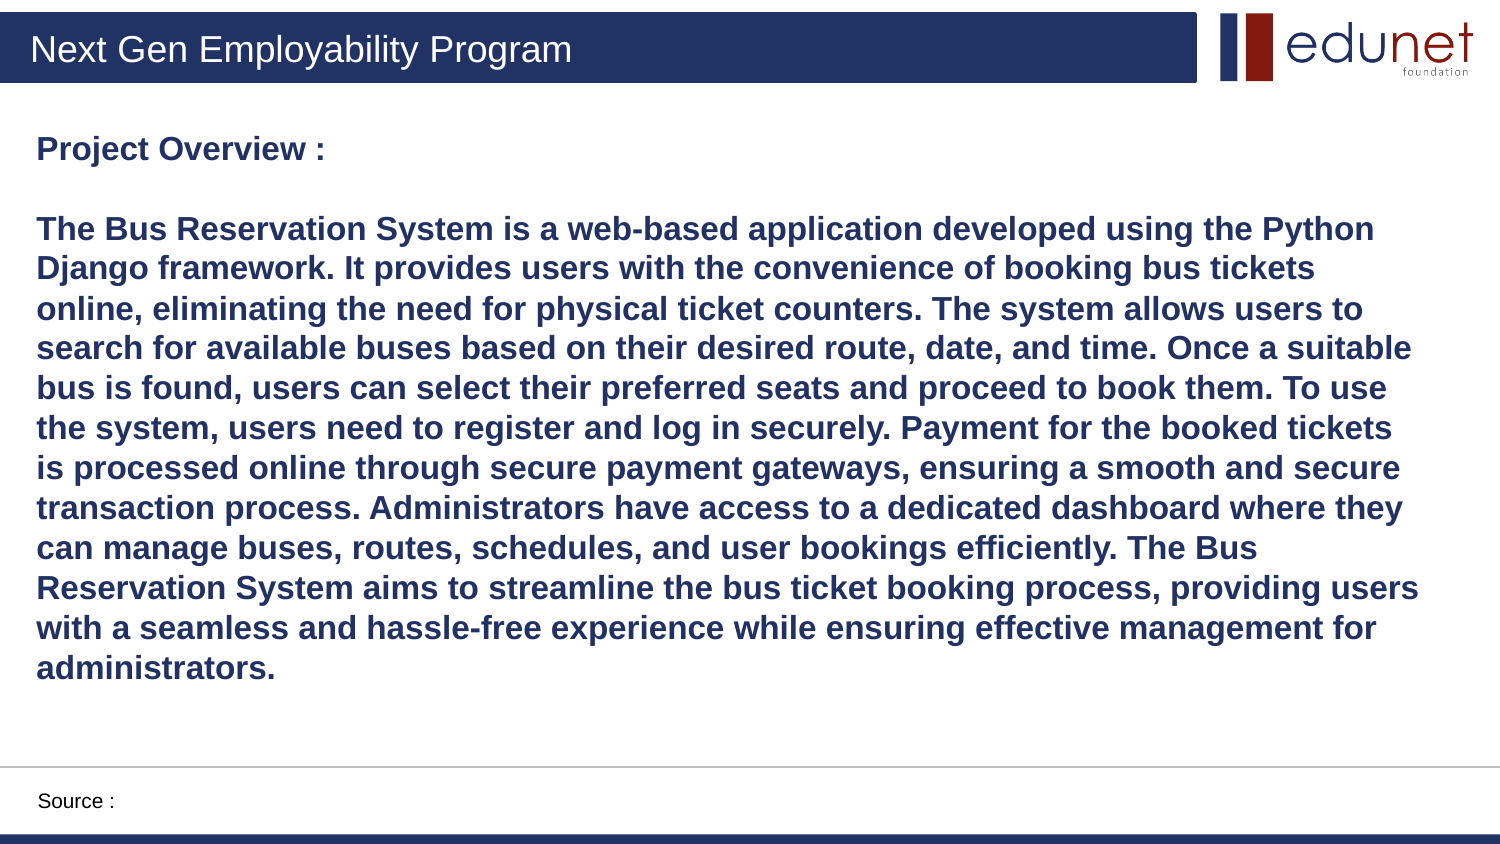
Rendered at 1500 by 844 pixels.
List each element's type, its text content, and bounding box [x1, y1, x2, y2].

text_box Source : [22, 773, 139, 826]
title Project Overview : The Bus Reservation System is a web-based application developed using the Python Django framework. It provides users with the convenience of booking bus tickets online, eliminating the need for physical ticket counters. The system allows users to search for available buses based on their desired route, date, and time. Once a suitable bus is found, users can select their preferred seats and proceed to book them. To use the system, users need to register and log in securely. Payment for the booked tickets is processed online through secure payment gateways, ensuring a smooth and secure transaction process. Administrators have access to a dedicated dashboard where they can manage buses, routes, schedules, and user bookings efficiently. The Bus Reservation System aims to streamline the bus ticket booking process, providing users with a seamless and hassle-free experience while ensuring effective management for administrators. [21, 111, 1441, 165]
picture [1279, 14, 1482, 83]
